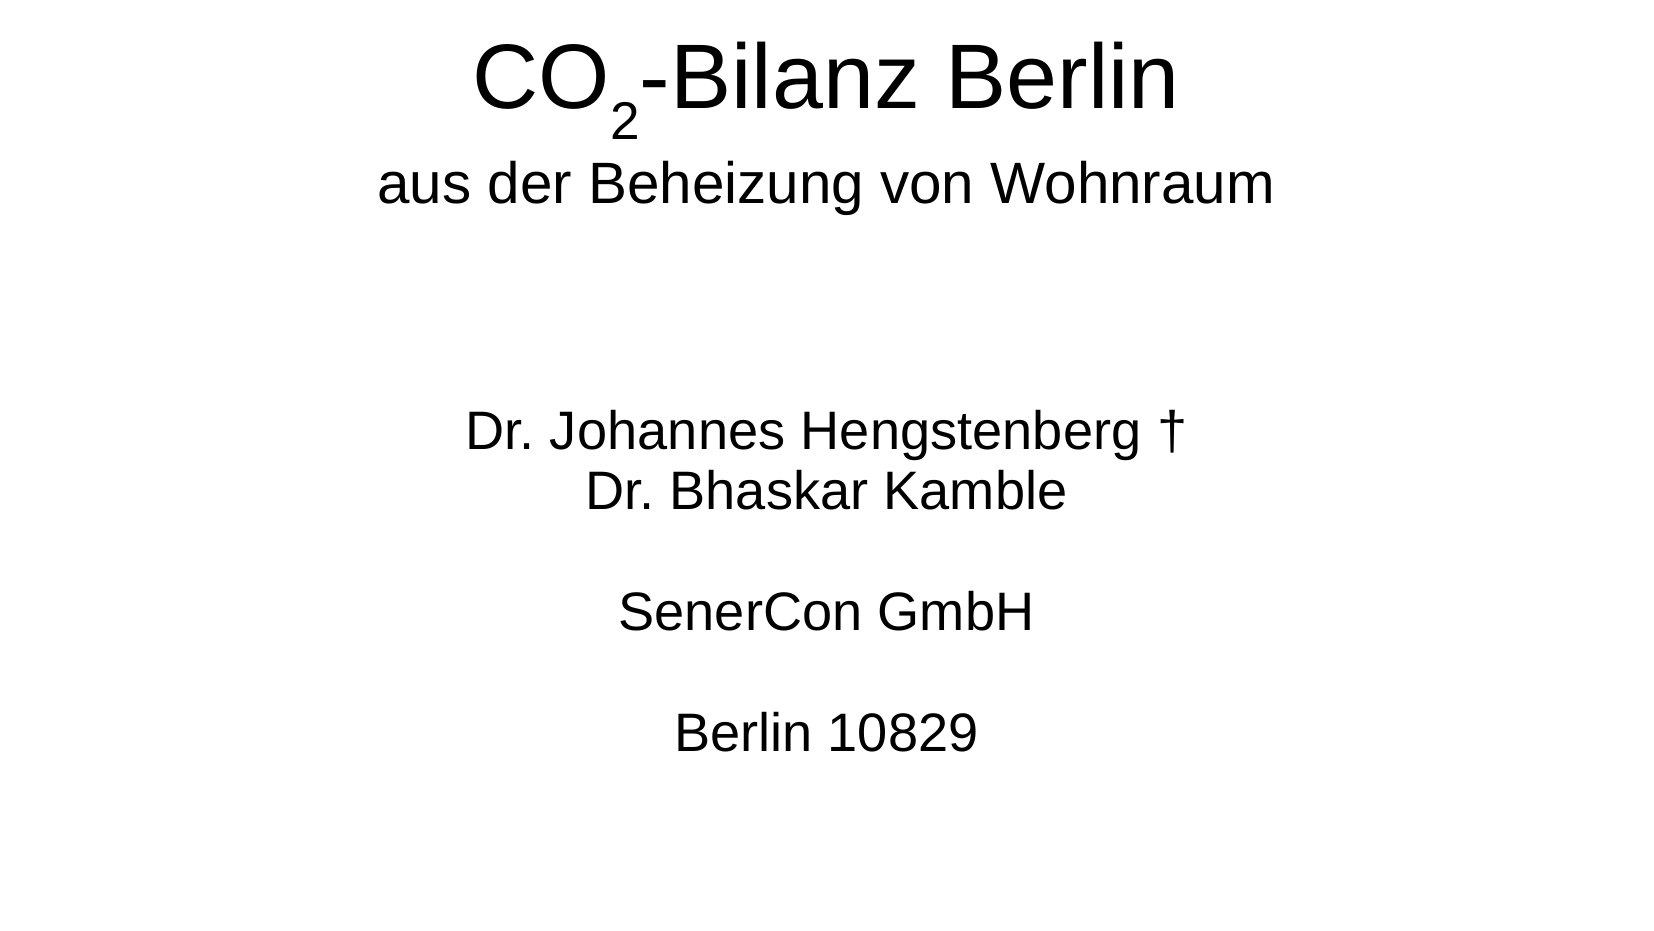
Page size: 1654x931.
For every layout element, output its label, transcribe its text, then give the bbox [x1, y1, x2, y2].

title CO2-Bilanz Berlin aus der Beheizung von Wohnraum [82, 25, 1571, 216]
subtitle Dr. Johannes Hengstenberg † Dr. Bhaskar Kamble SenerCon GmbH Berlin 10829 [82, 312, 1571, 852]
